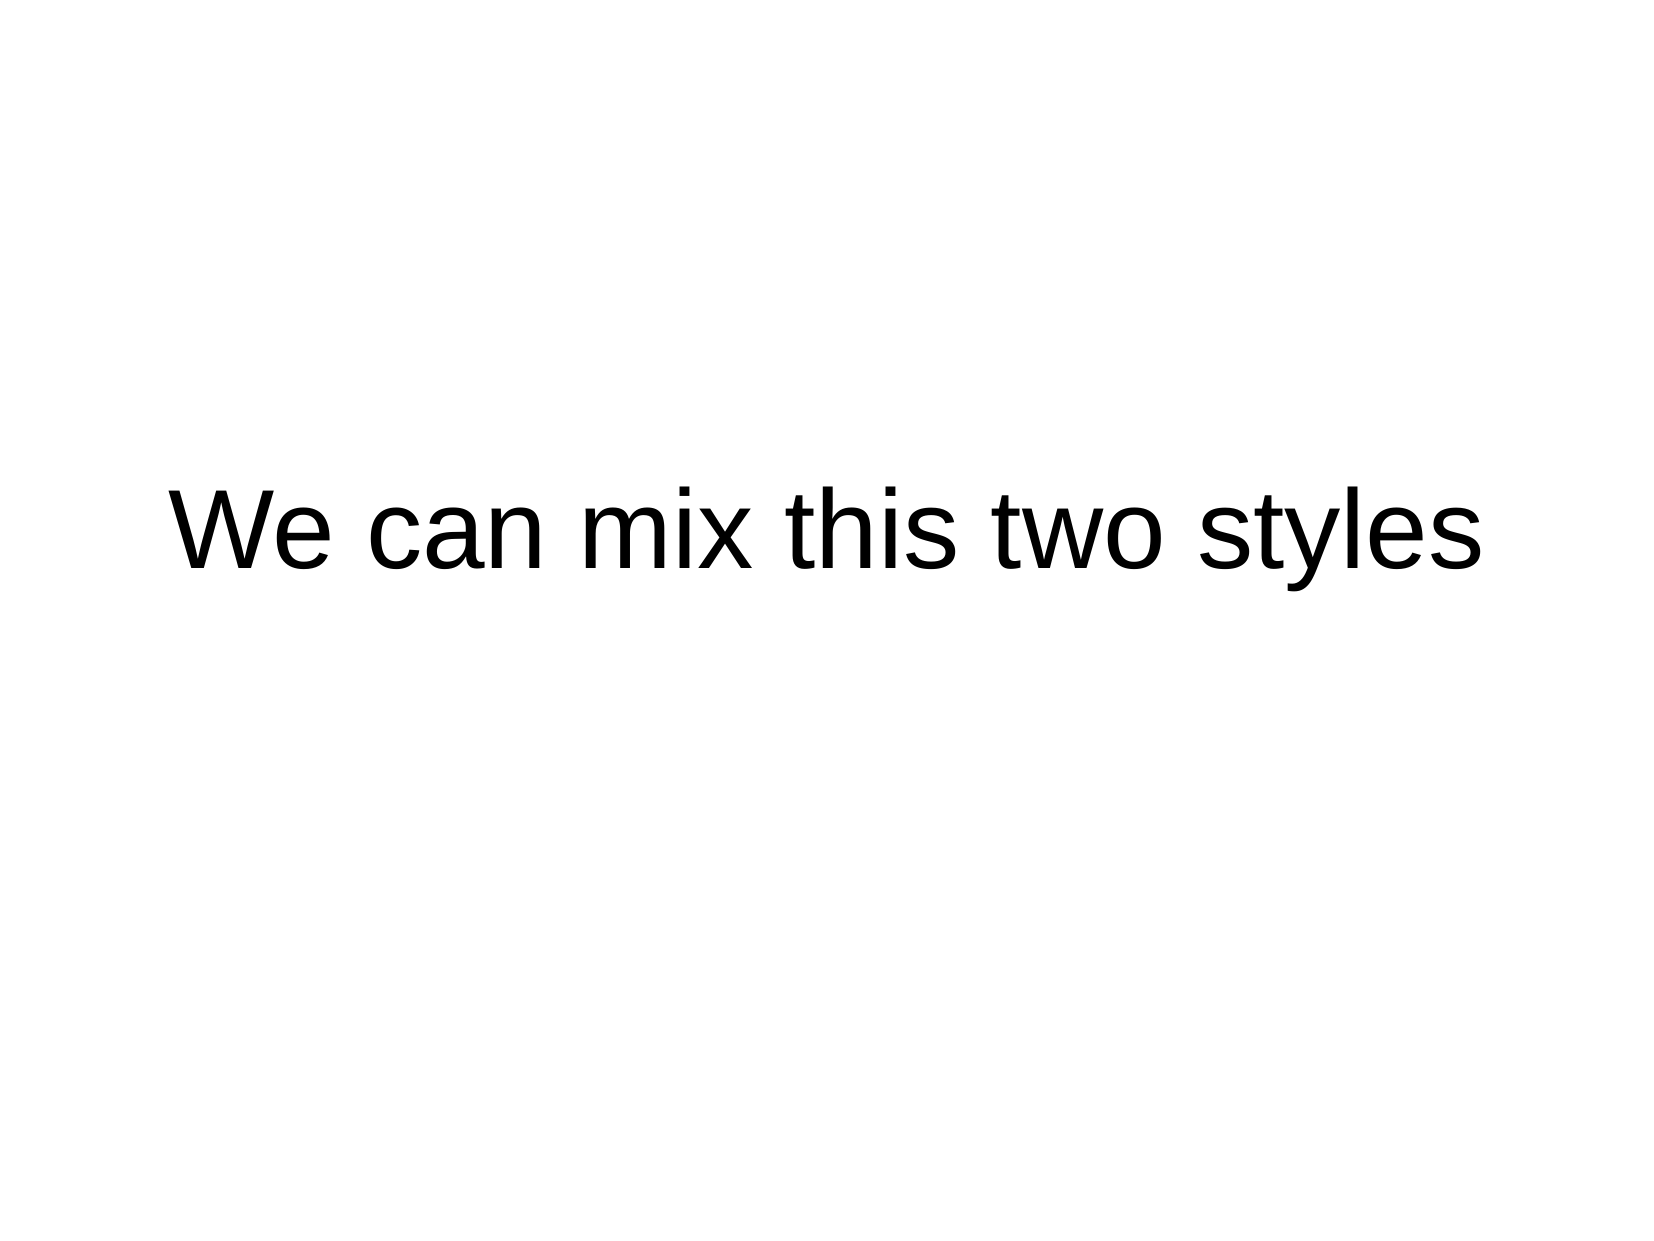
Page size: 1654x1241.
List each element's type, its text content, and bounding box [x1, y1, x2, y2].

subtitle We can mix this two styles [82, 49, 1571, 1010]
